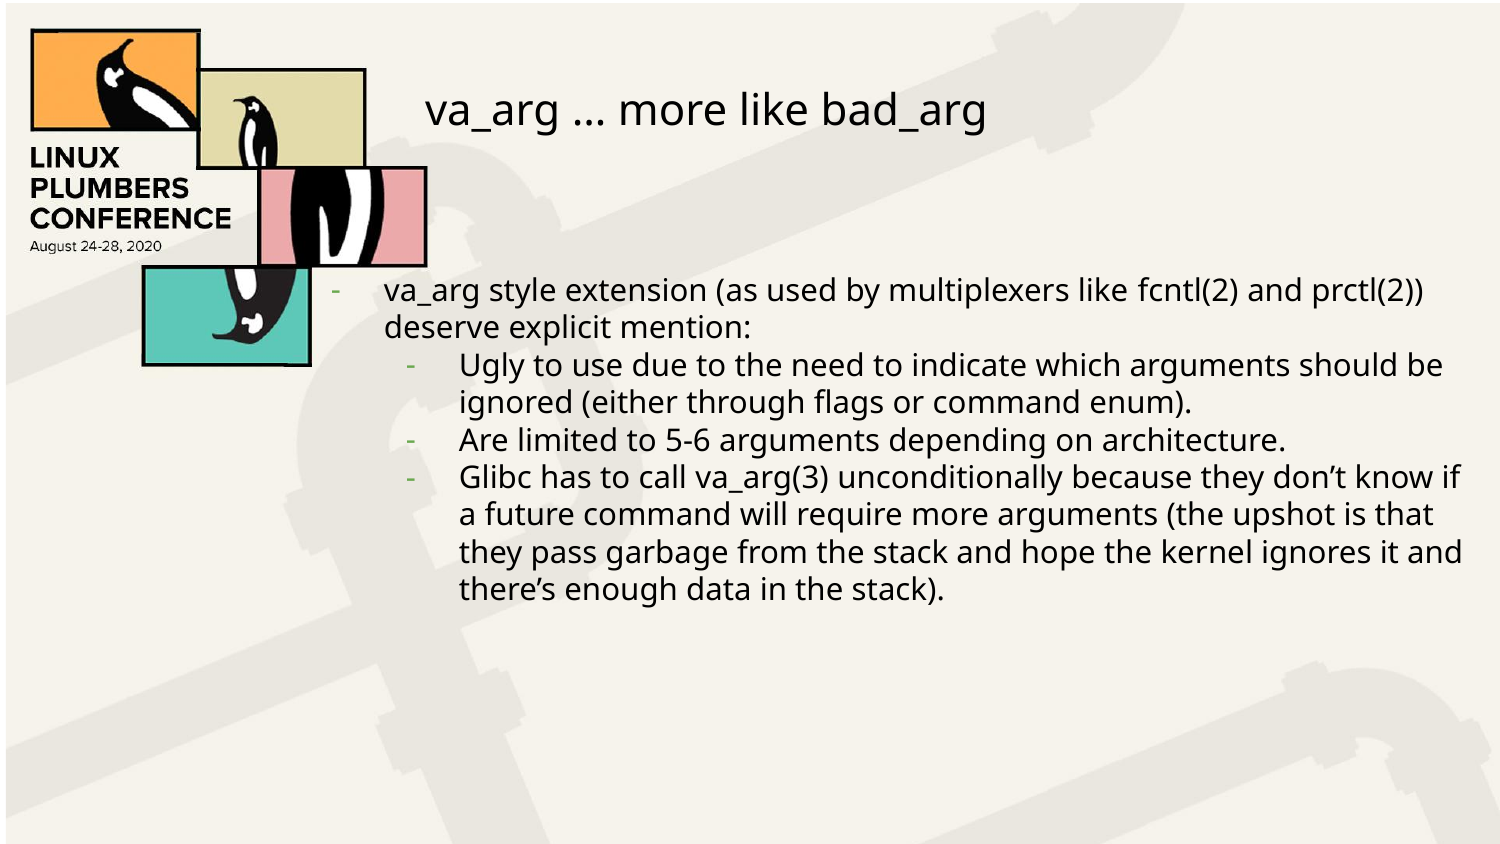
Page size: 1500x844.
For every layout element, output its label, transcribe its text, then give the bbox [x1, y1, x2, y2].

picture [5, 3, 1500, 844]
title va_arg … more like bad_arg [424, 29, 1415, 187]
list va_arg style extension (as used by multiplexers like fcntl(2) and prctl(2)) deserve explicit mention: Ugly to use due to the need to indicate which arguments should be ignored (either through flags or command enum). Are limited to 5-6 arguments depending on architecture. Glibc has to call va_arg(3) unconditionally because they don’t know if a future command will require more arguments (the upshot is that they pass garbage from the stack and hope the kernel ignores it and there’s enough data in the stack). [308, 270, 1467, 722]
